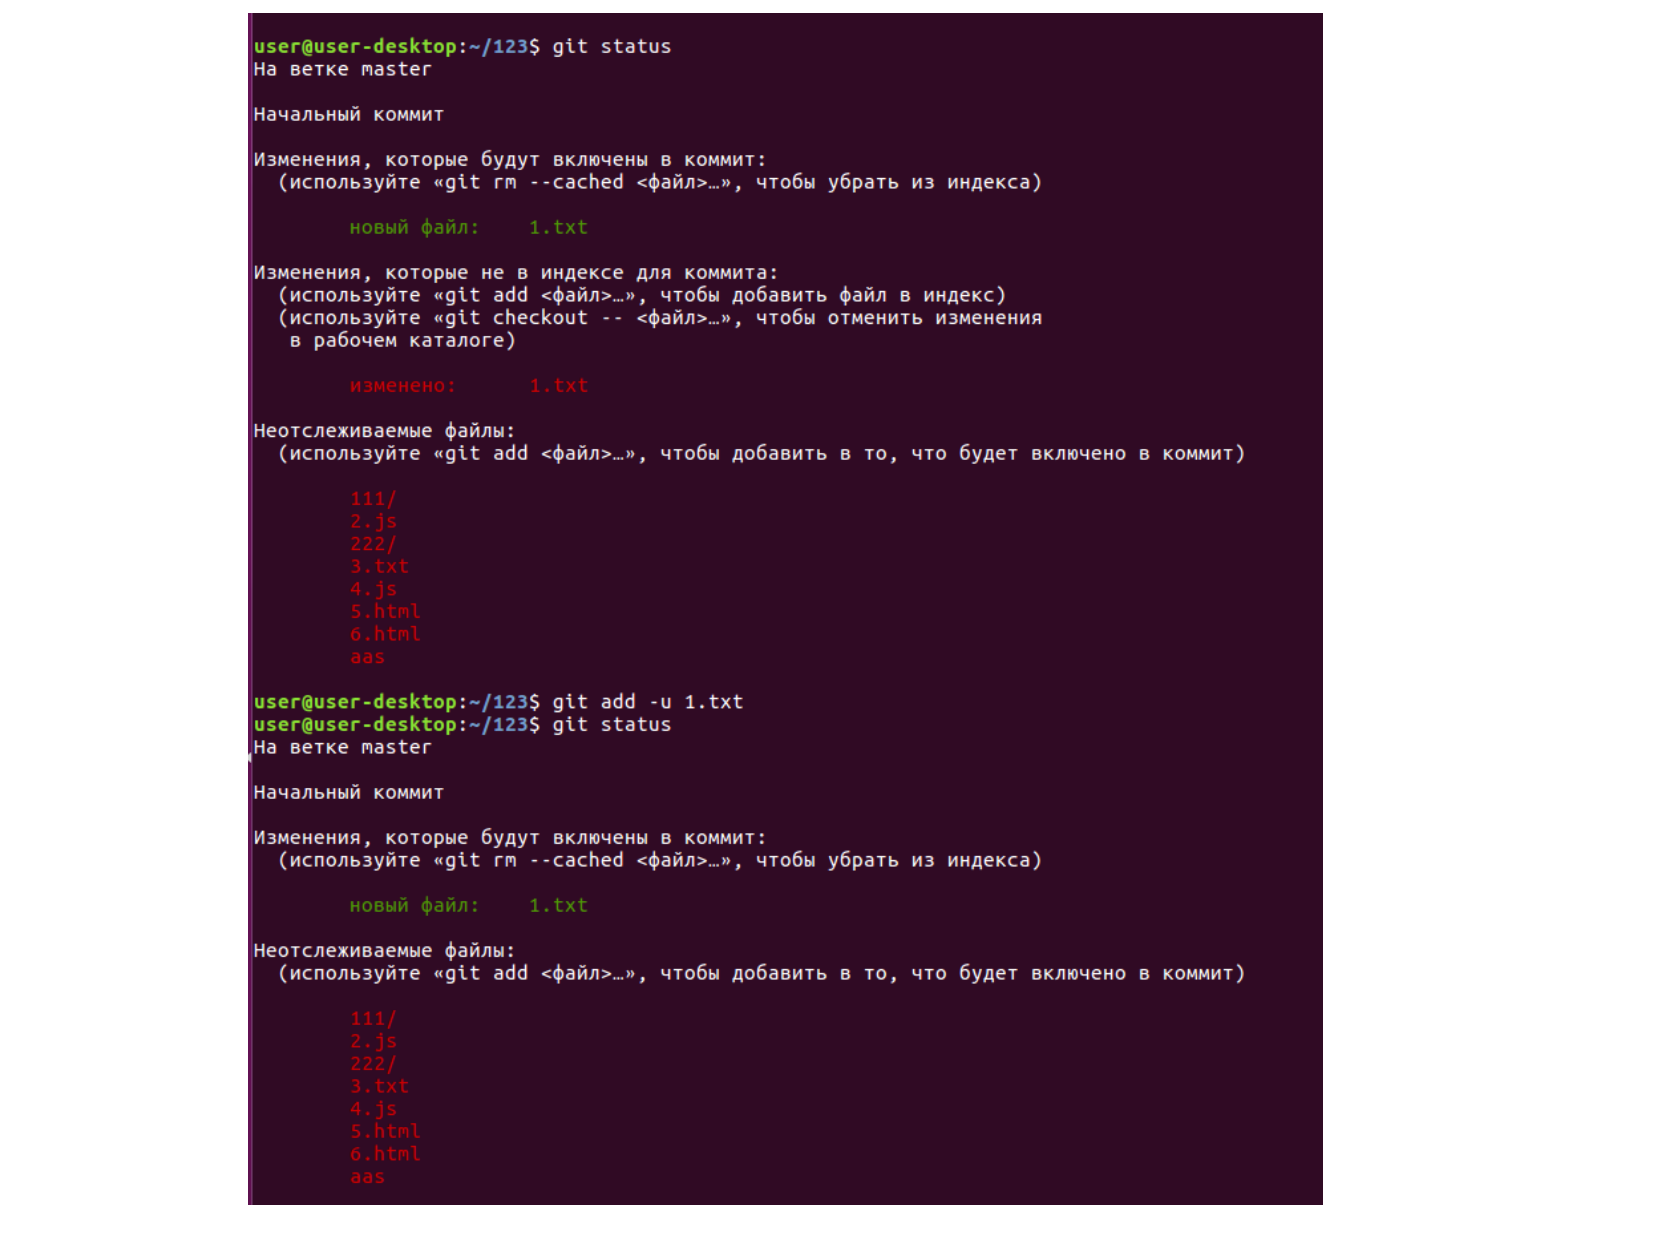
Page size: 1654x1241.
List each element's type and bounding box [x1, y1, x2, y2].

picture [248, 13, 1323, 1205]
